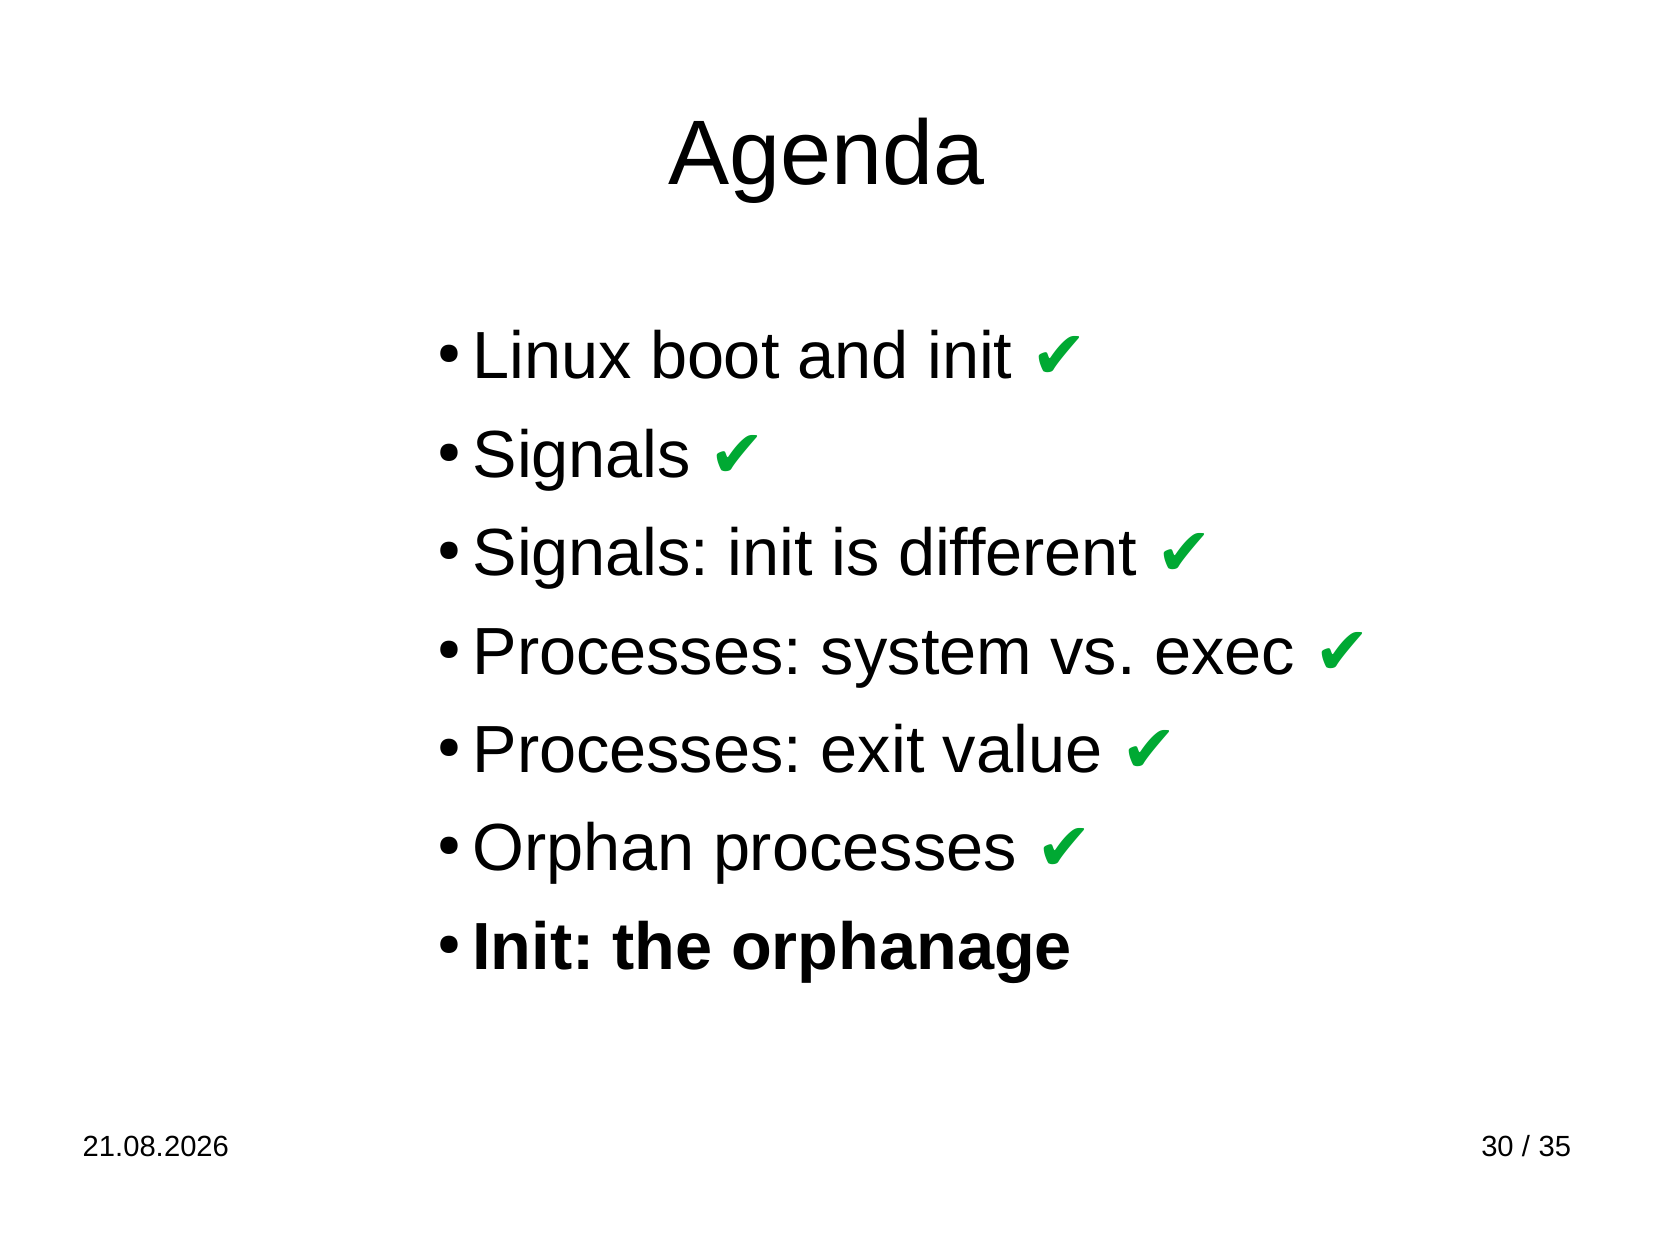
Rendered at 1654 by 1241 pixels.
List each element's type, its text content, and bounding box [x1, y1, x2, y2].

subtitle Linux boot and init ✔ Signals ✔ Signals: init is different ✔ Processes: system vs. exec ✔ Processes: exit value ✔ Orphan processes ✔ Init: the orphanage [437, 266, 1382, 1134]
title Agenda [82, 49, 1571, 257]
